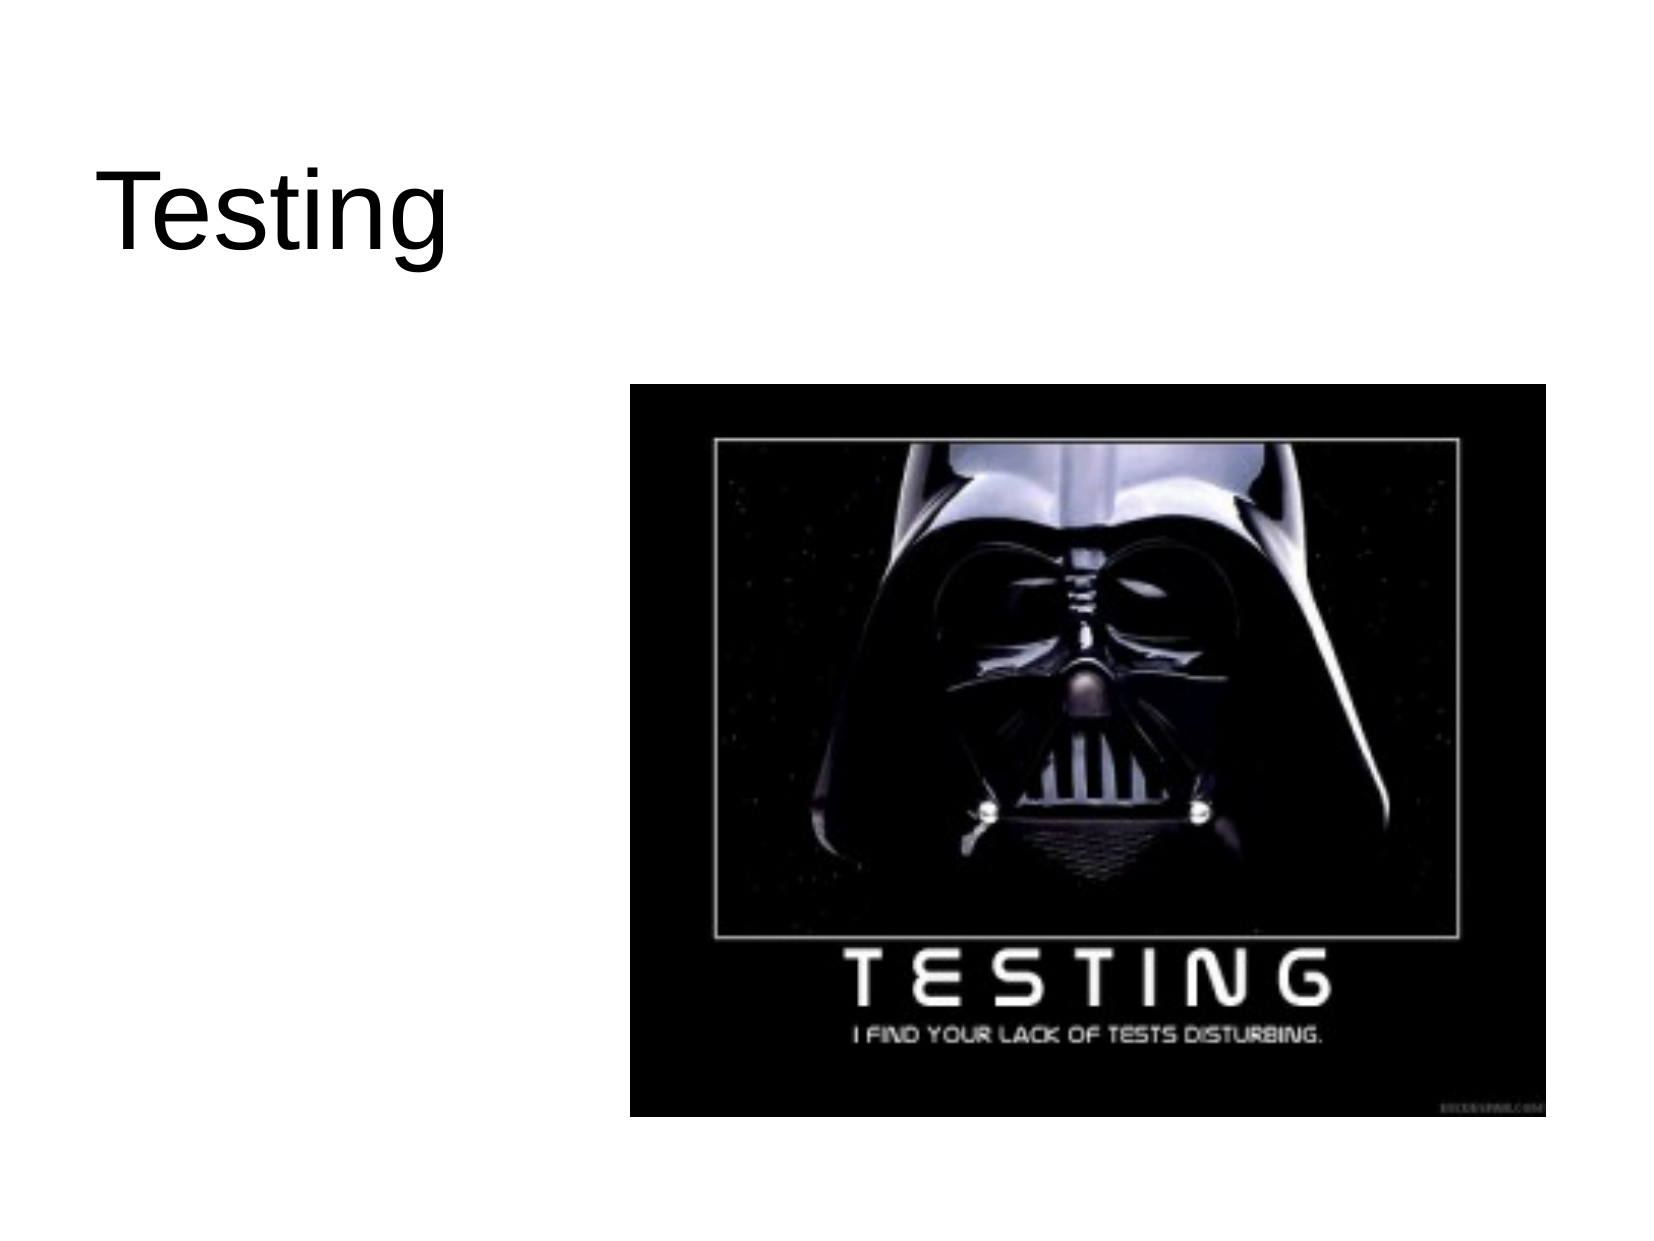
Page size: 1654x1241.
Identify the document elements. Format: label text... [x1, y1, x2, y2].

text_box Testing [94, 114, 520, 308]
picture [630, 384, 1546, 1117]
